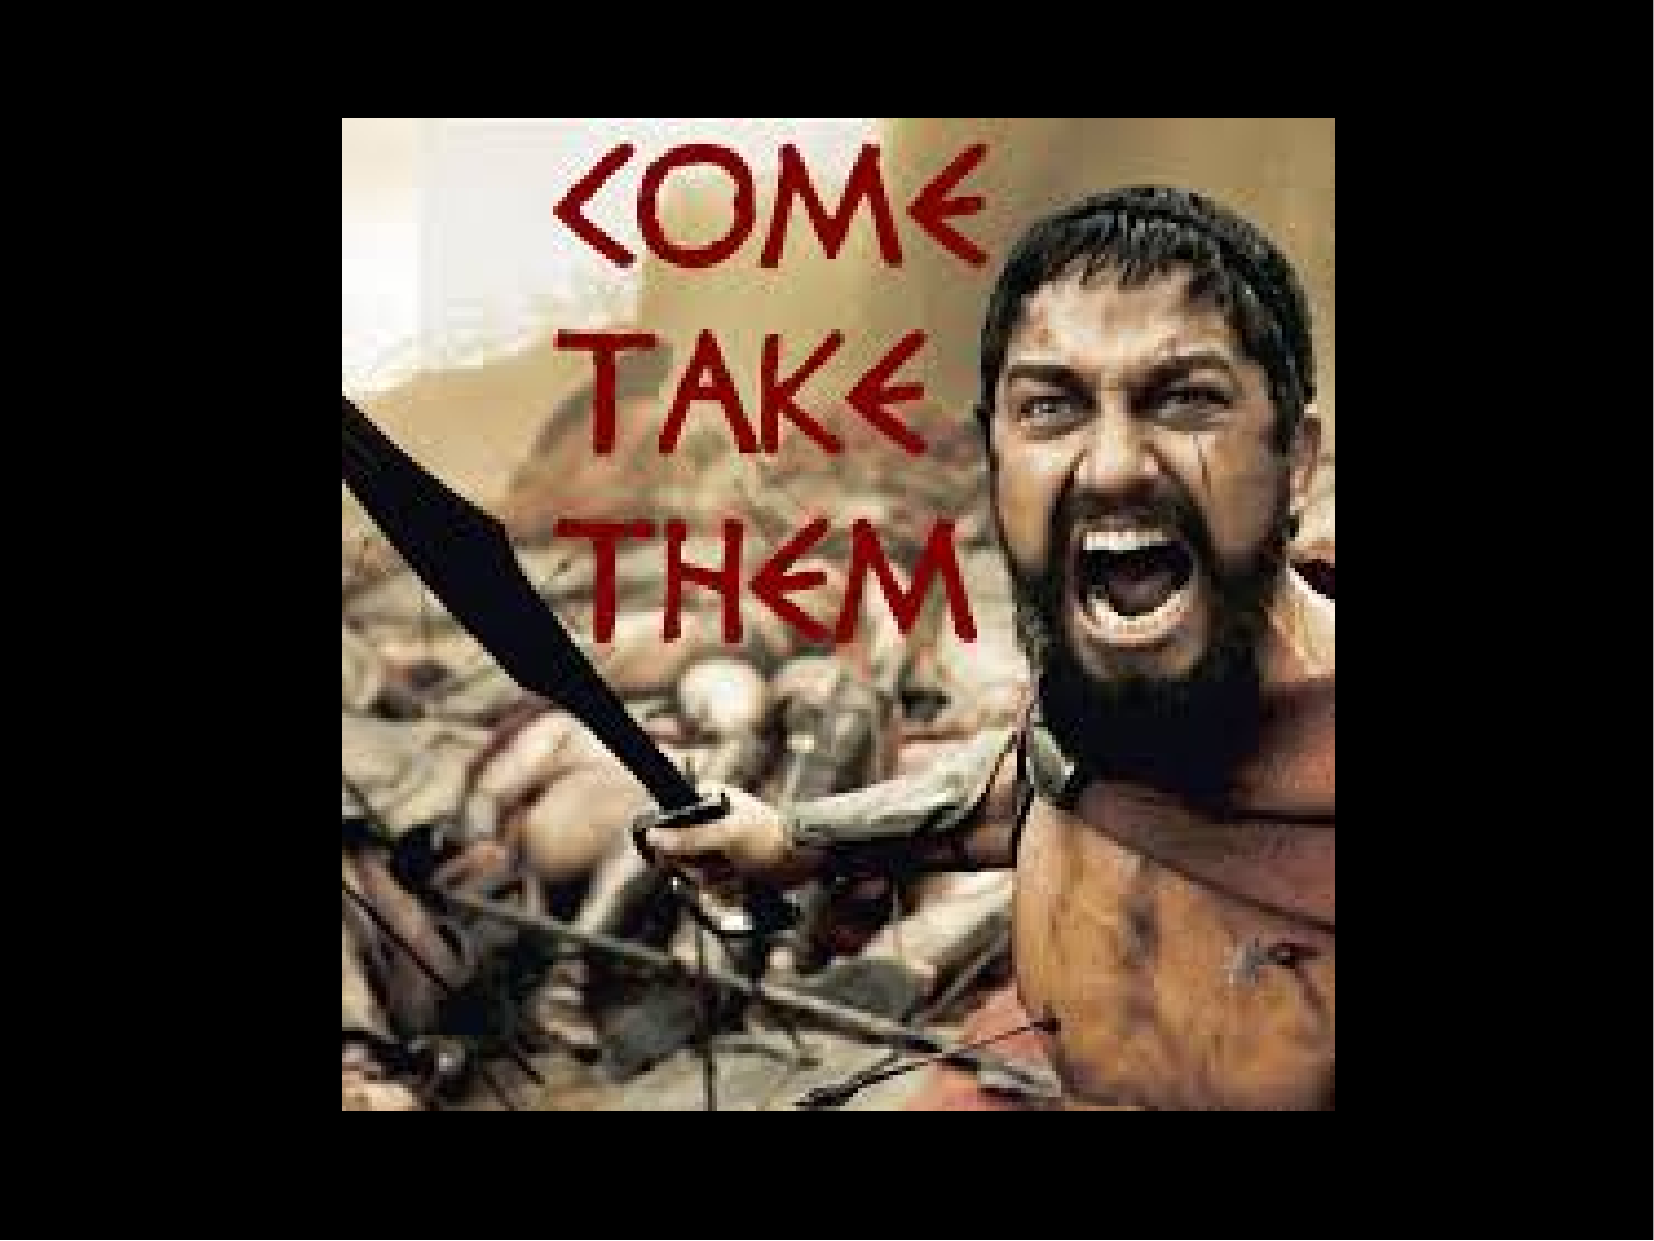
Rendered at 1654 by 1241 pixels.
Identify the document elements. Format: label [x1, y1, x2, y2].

picture [342, 118, 1335, 1111]
